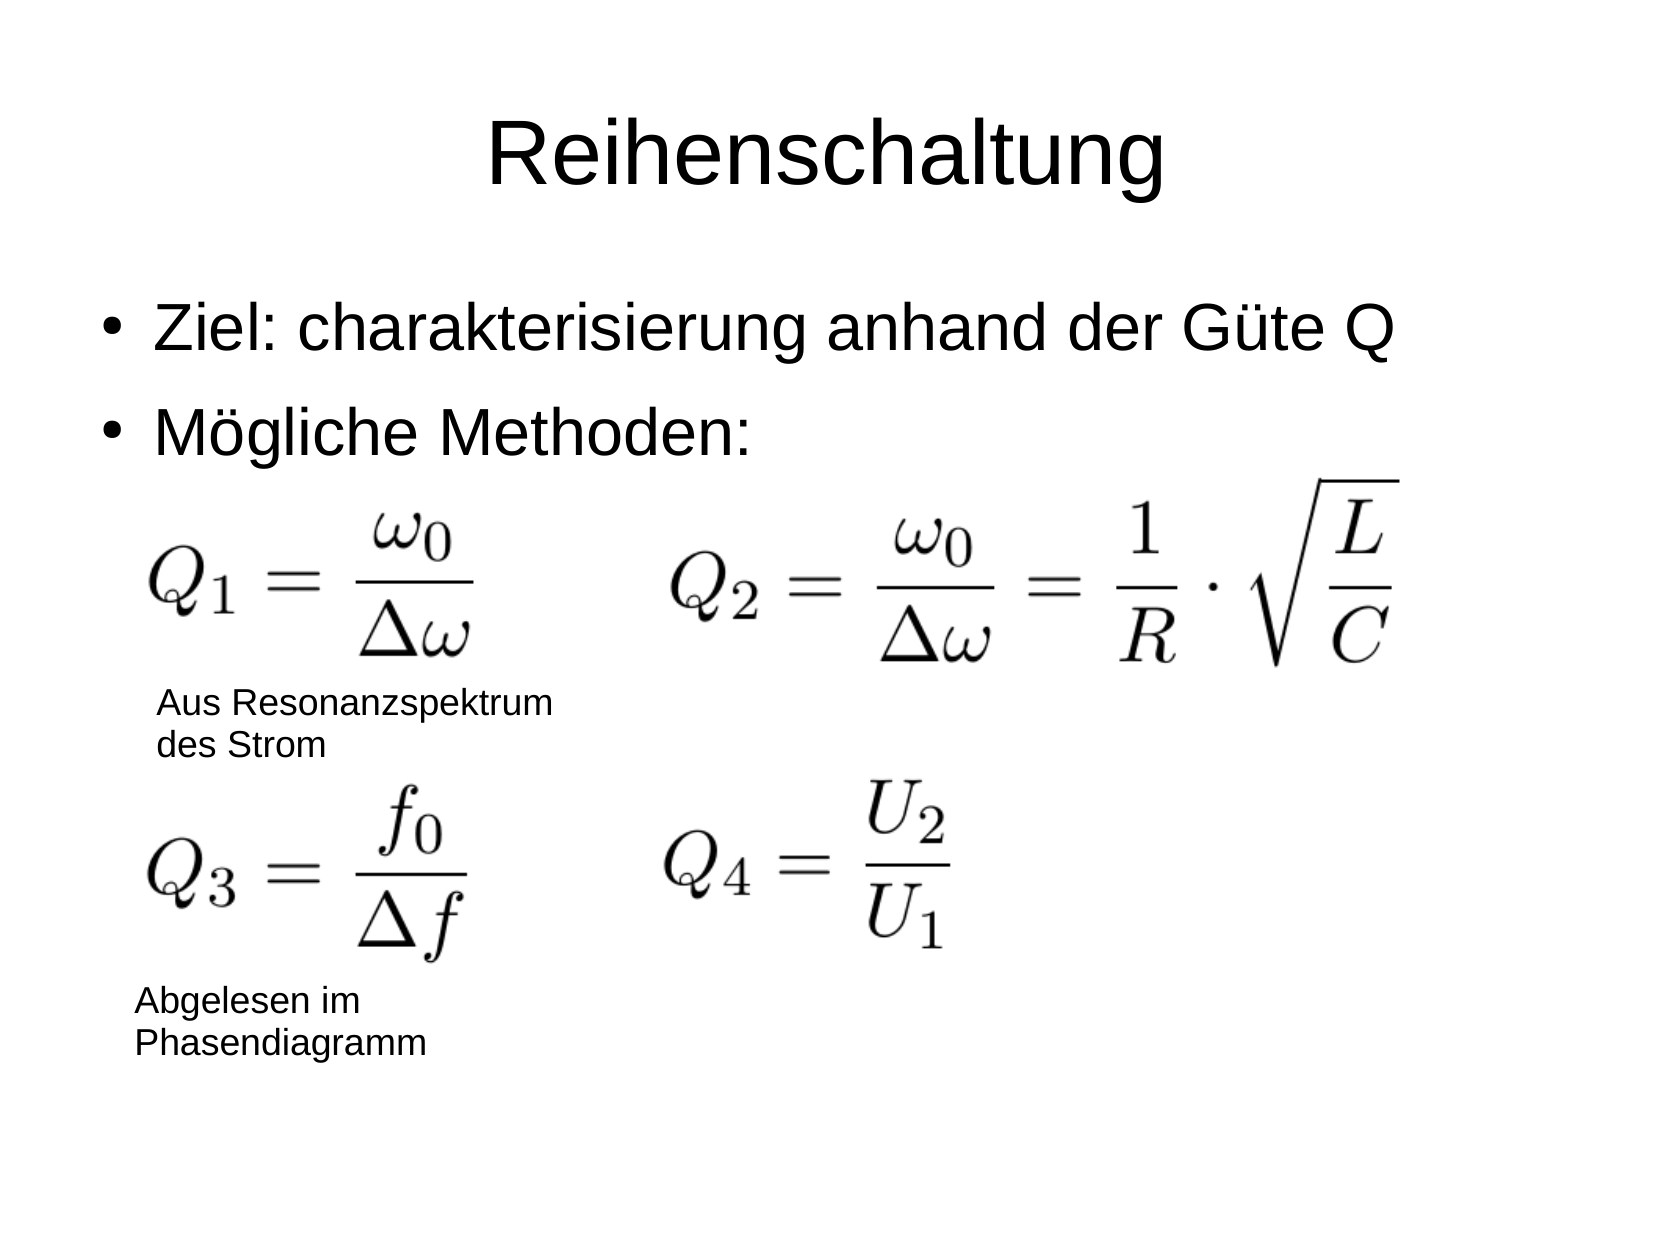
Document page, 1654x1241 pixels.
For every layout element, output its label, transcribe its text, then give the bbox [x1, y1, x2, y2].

text_box Aus Resonanzspektrum des Strom [141, 674, 579, 816]
title Reihenschaltung [82, 49, 1571, 257]
picture [661, 768, 952, 969]
list Ziel: charakterisierung anhand der Güte Q Mögliche Methoden: [82, 290, 1571, 497]
picture [666, 472, 1406, 685]
picture [141, 496, 480, 674]
text_box Abgelesen im Phasendiagramm [119, 971, 522, 1087]
picture [141, 816, 472, 971]
